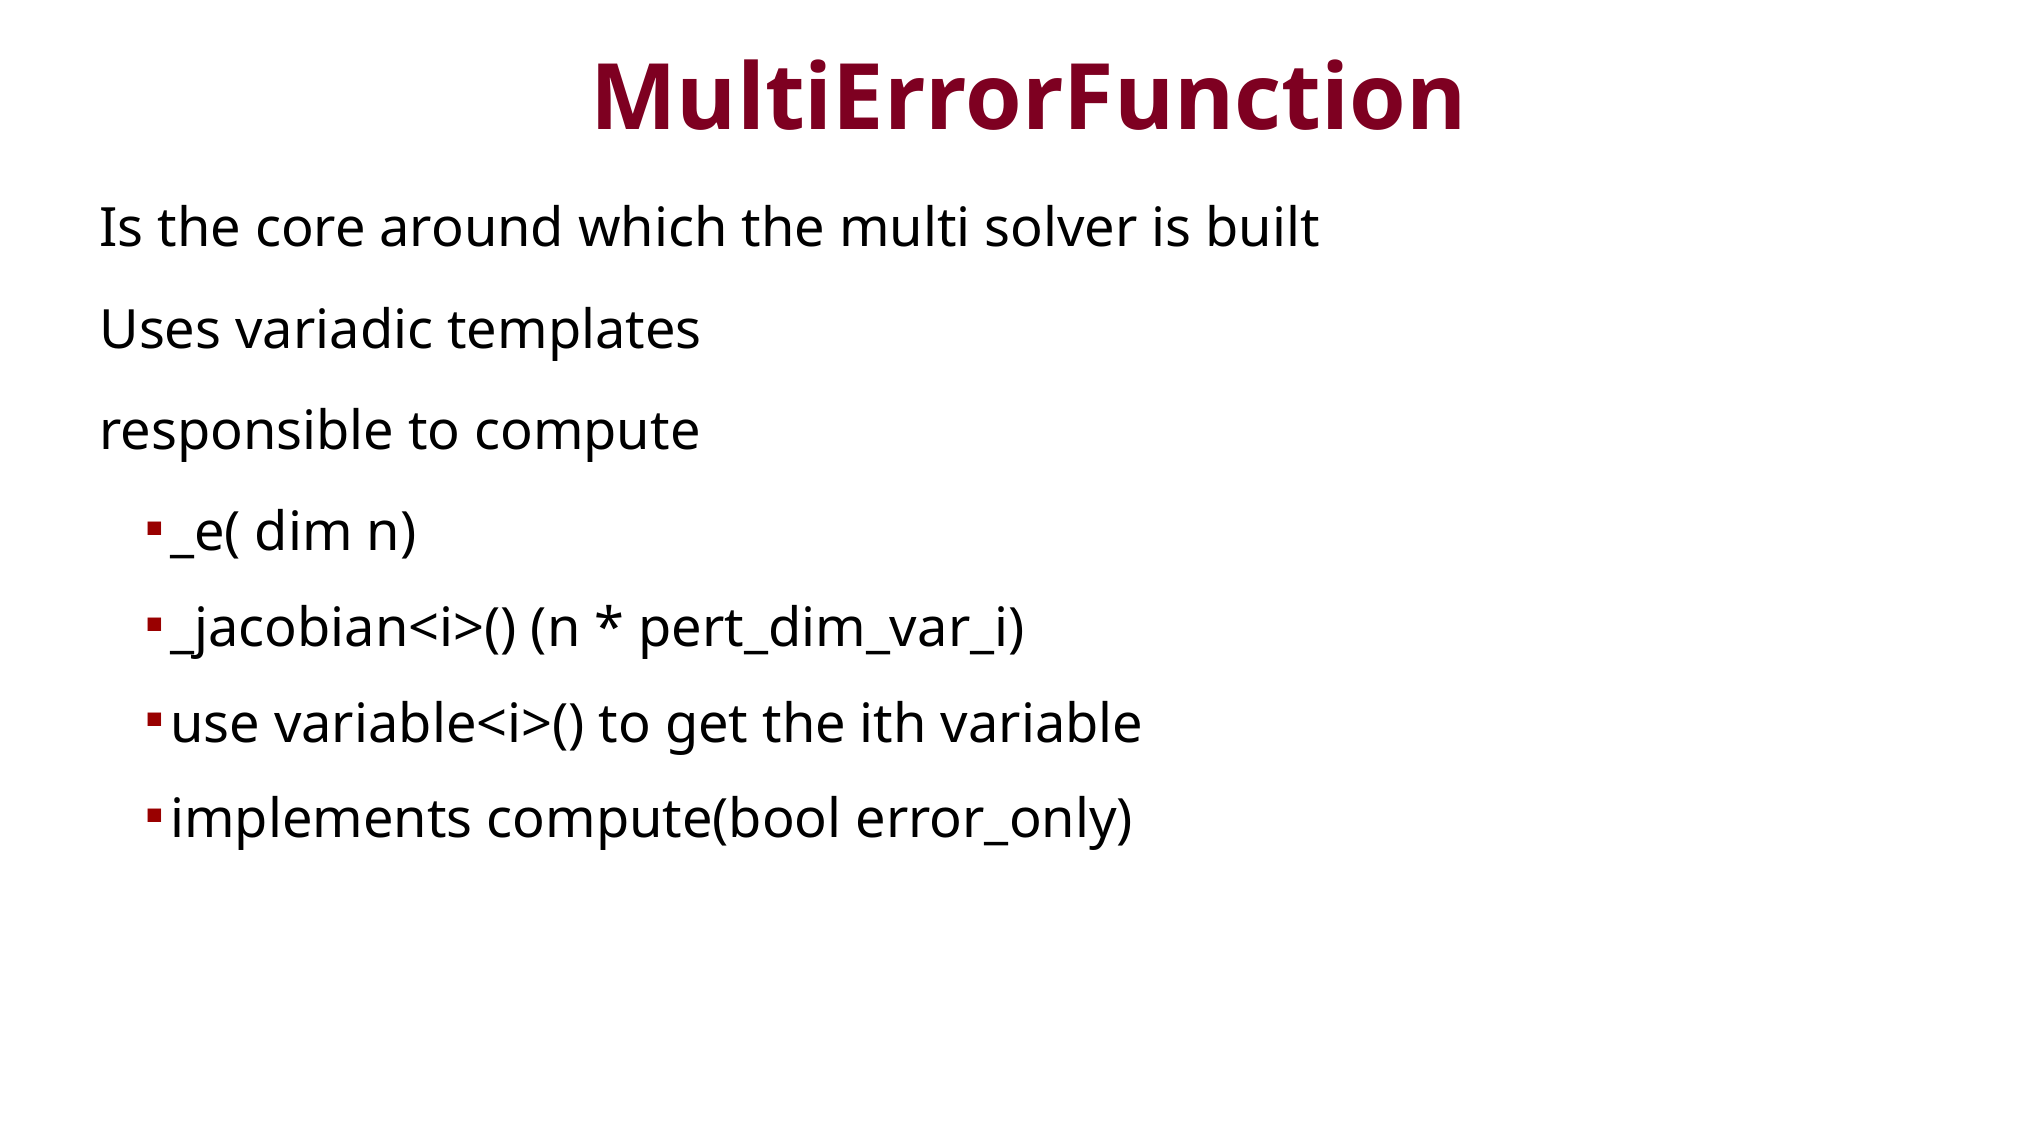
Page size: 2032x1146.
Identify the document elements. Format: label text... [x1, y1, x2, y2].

title MultiErrorFunction [37, 10, 2020, 178]
list Is the core around which the multi solver is built Uses variadic templates responsible to compute _e( dim n) _jacobian<i>() (n * pert_dim_var_i) use variable<i>() to get the ith variable implements compute(bool error_only) [59, 188, 1985, 1111]
